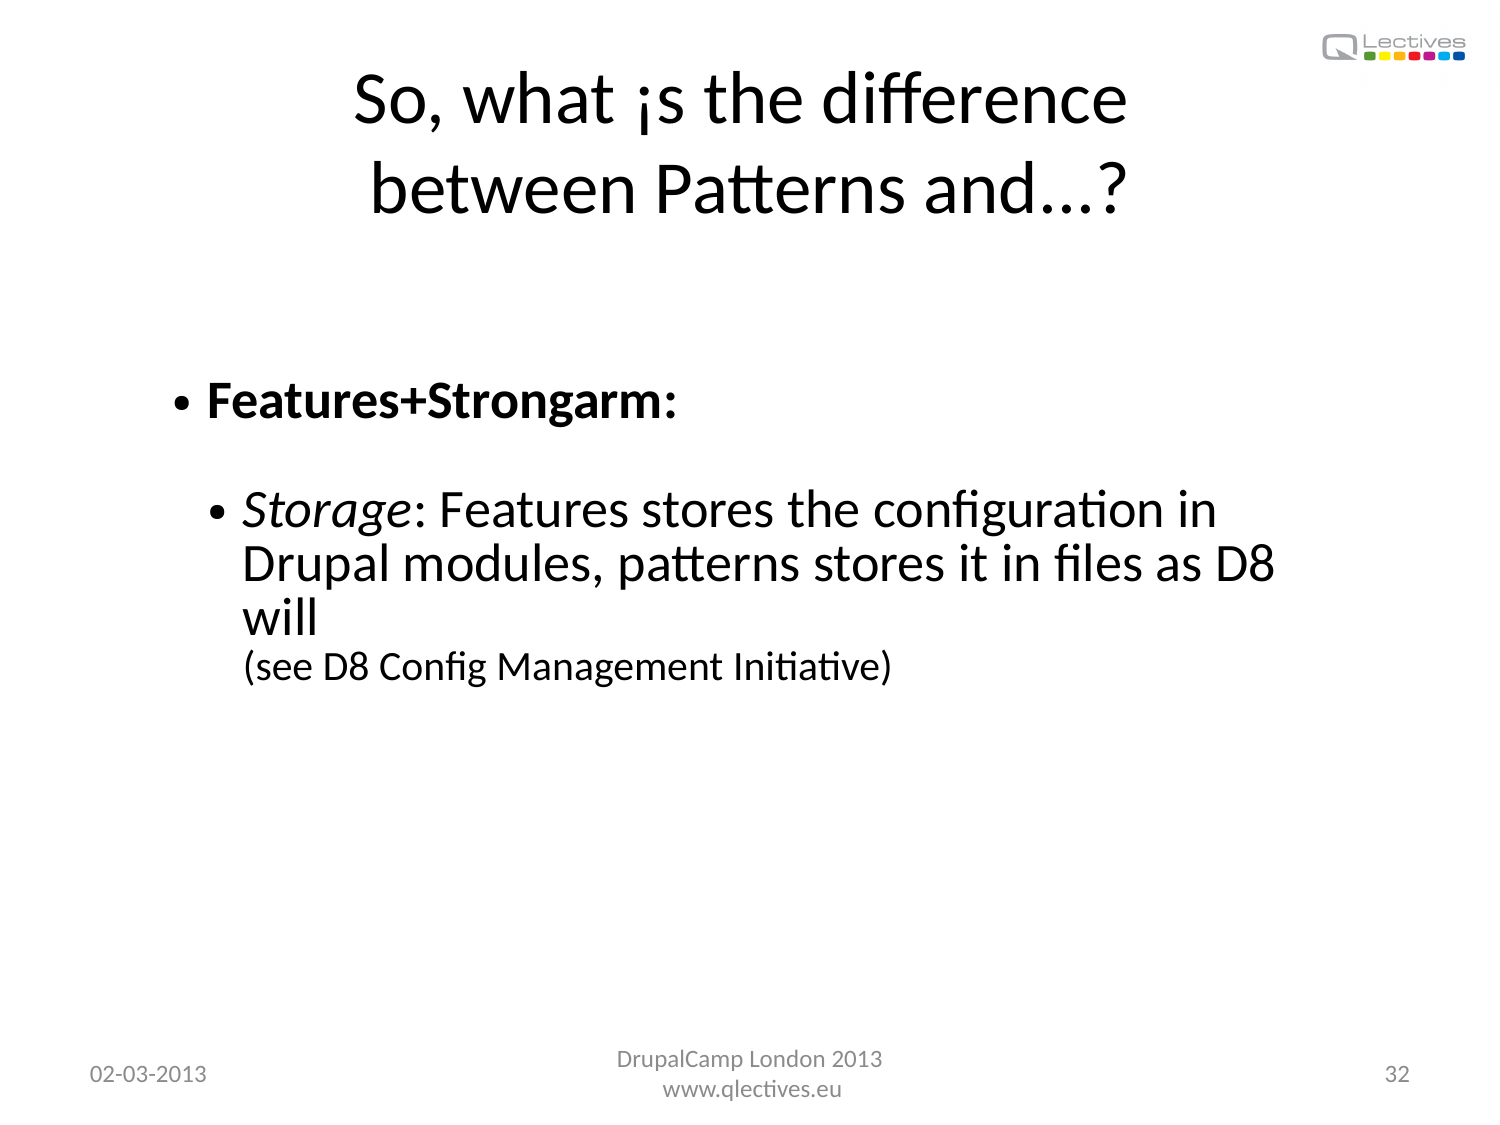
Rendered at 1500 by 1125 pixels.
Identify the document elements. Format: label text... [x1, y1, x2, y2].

text_box Features+Strongarm: Storage: Features stores the configuration in Drupal modules, patterns stores it in files as D8 will (see D8 Config Management Initiative) [157, 370, 1357, 812]
text_box So, what ¡s the difference between Patterns and...? [75, 45, 1425, 233]
picture [1288, 9, 1500, 90]
text_box DrupalCamp London 2013 www.qlectives.eu [512, 1042, 988, 1103]
text_box <number> [1074, 1042, 1425, 1103]
text_box 02-03-2013 [74, 1042, 425, 1103]
